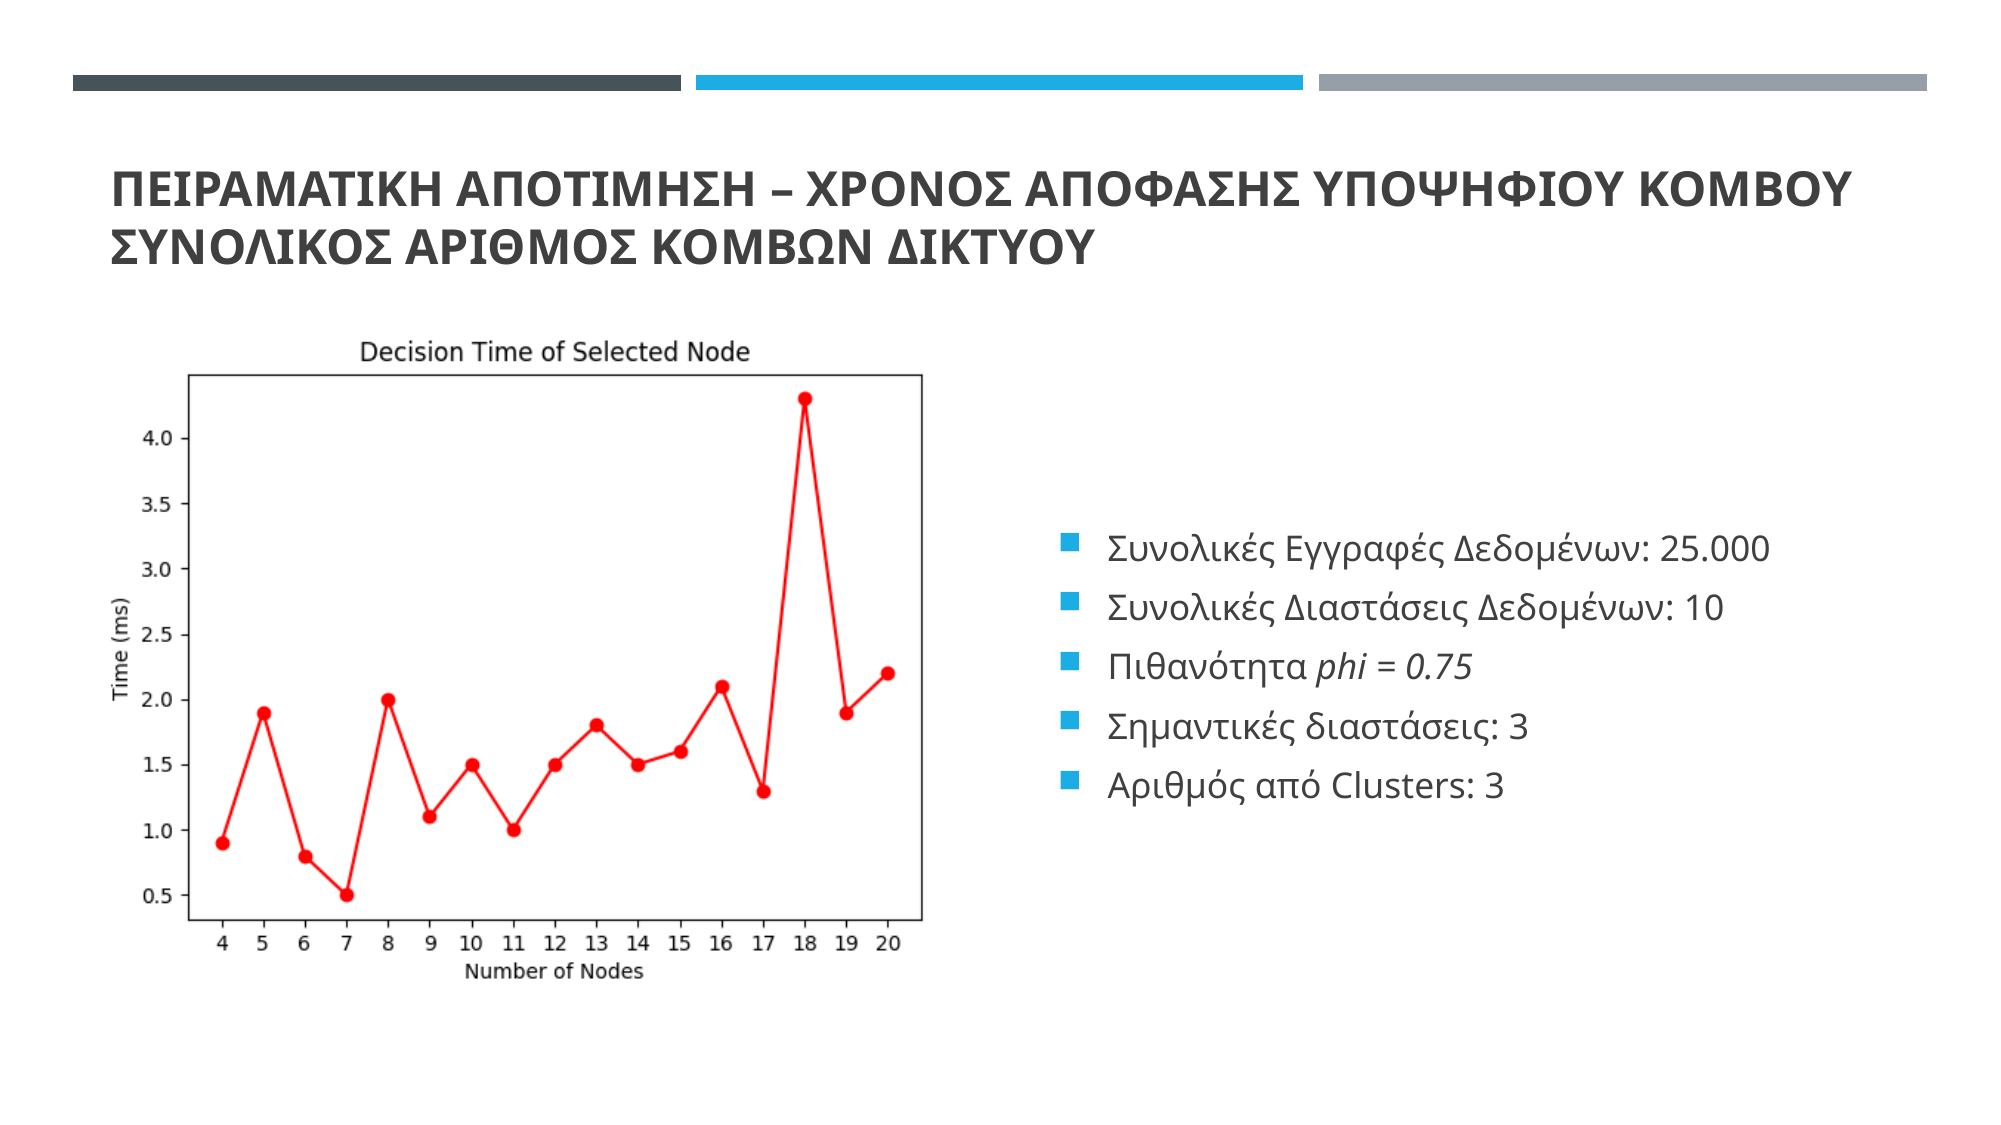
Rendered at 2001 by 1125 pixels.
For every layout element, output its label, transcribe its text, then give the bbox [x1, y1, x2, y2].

picture [70, 289, 1016, 998]
title ΠΕΙΡΑΜΑΤΙΚΗ ΑΠΟΤΙΜΗΣΗ – Χρονοσ αποφασησ υποψηφιου κομβου Συνολικοσ αριθμοσ κομβων δικτυου [95, 119, 1905, 282]
list Συνολικές Εγγραφές Δεδομένων: 25.000 Συνολικές Διαστάσεις Δεδομένων: 10 Πιθανότητα phi = 0.75 Σημαντικές διαστάσεις: 3 Αριθμός από Clusters: 3 [1042, 365, 1895, 962]
